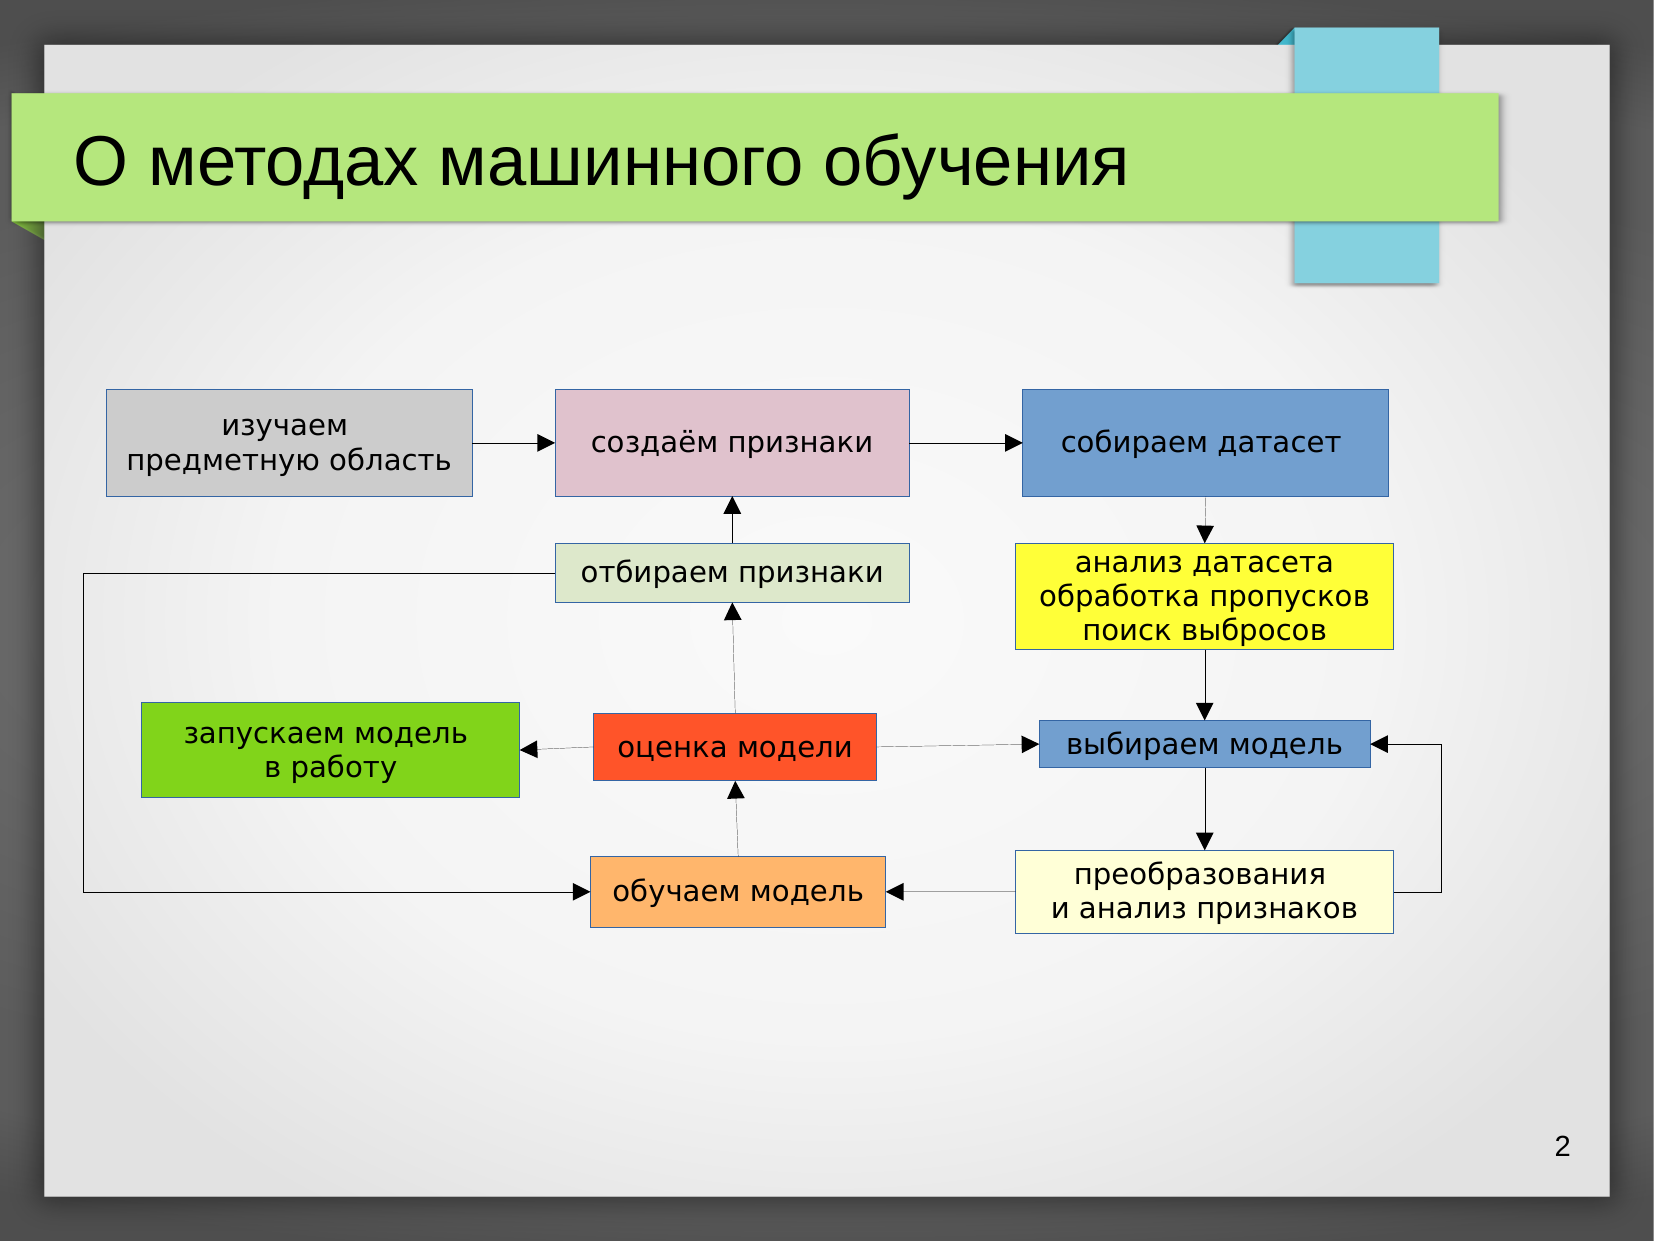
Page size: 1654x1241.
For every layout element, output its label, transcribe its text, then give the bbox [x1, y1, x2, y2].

text_box отбираем признаки [555, 543, 910, 603]
text_box обучаем модель [590, 856, 886, 928]
text_box запускаем модель в работу [141, 702, 520, 798]
text_box собираем датасет [1022, 389, 1389, 497]
text_box анализ датасета обработка пропусков поиск выбросов [1015, 543, 1394, 650]
text_box выбираем модель [1039, 720, 1371, 768]
picture [0, 0, 1654, 1241]
text_box изучаем предметную область [106, 389, 473, 497]
text_box преобразования и анализ признаков [1015, 850, 1394, 934]
title О методах машинного обучения [23, 121, 1182, 201]
text_box создаём признаки [555, 389, 910, 497]
text_box оценка модели [593, 713, 877, 781]
